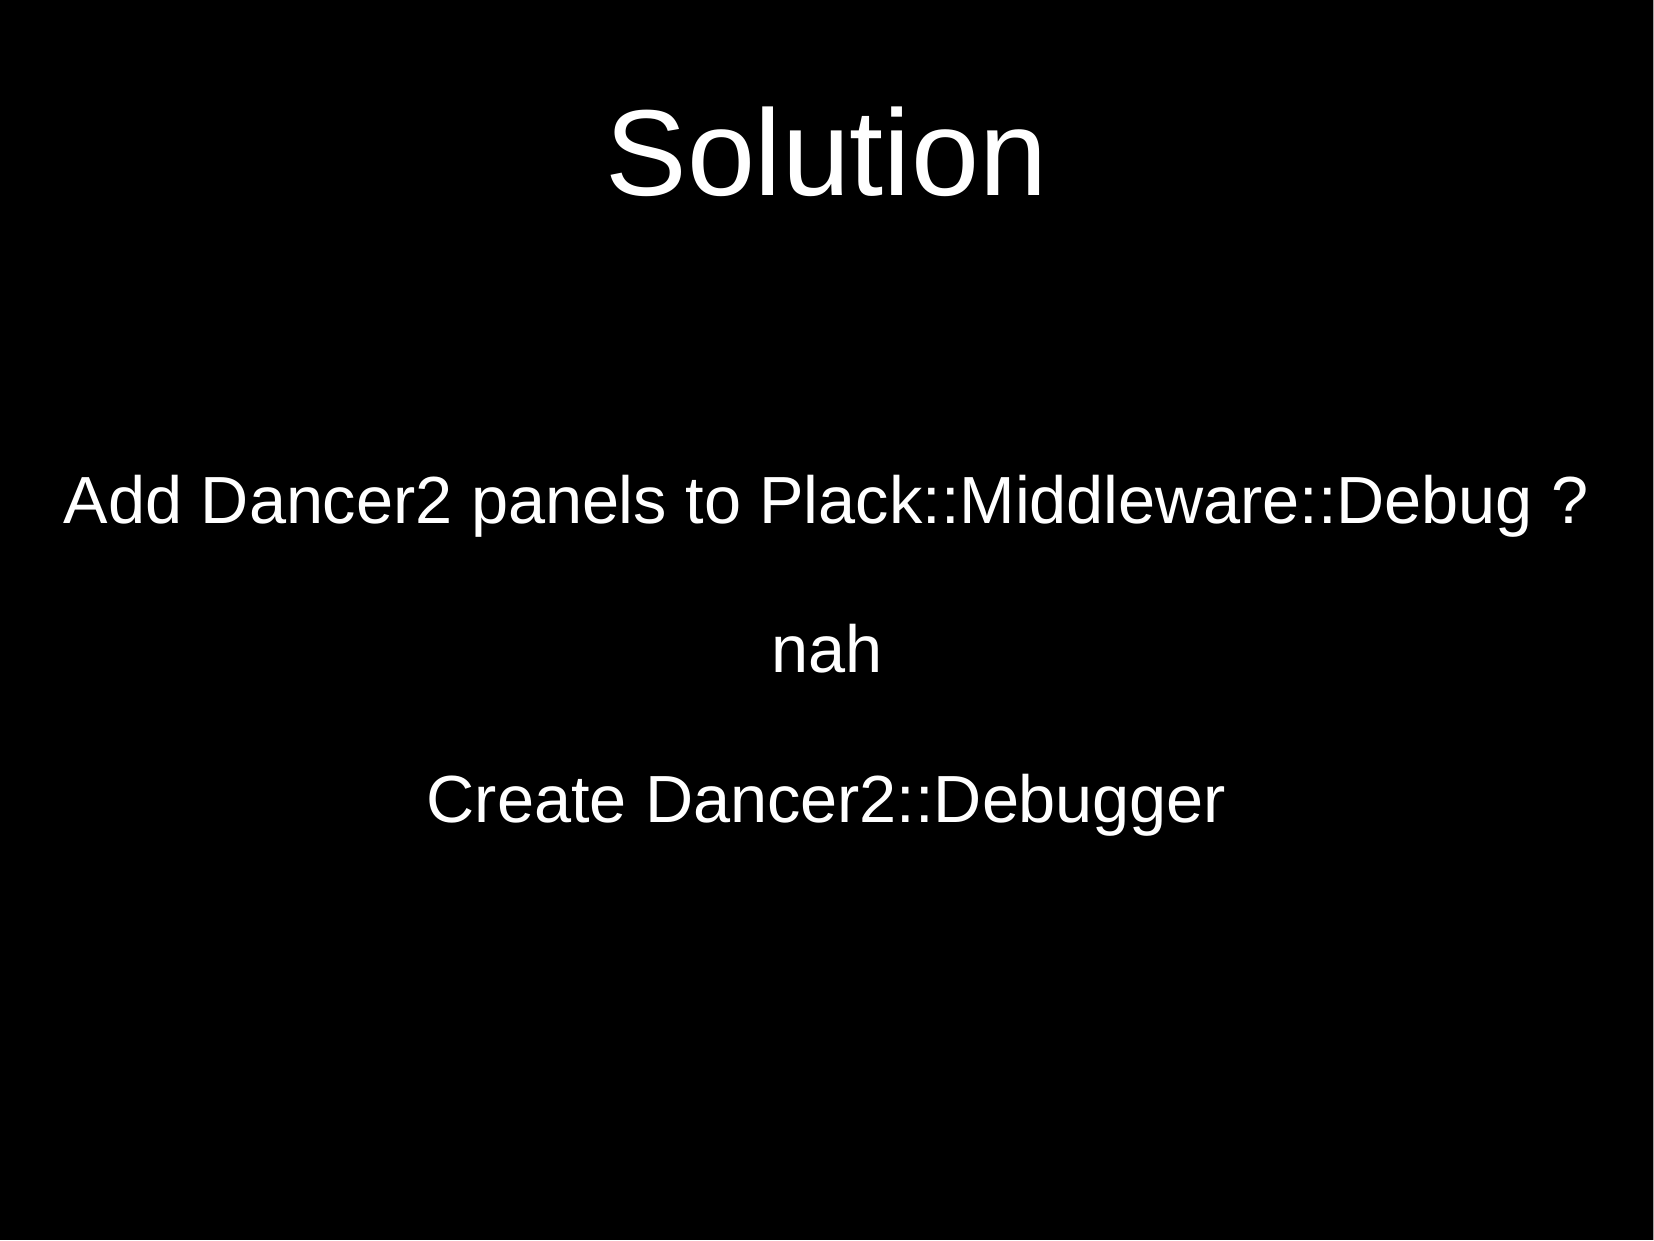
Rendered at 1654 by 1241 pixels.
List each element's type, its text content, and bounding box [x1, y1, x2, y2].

title Solution [82, 49, 1571, 257]
subtitle Add Dancer2 panels to Plack::Middleware::Debug ? nah Create Dancer2::Debugger [35, 290, 1619, 1010]
